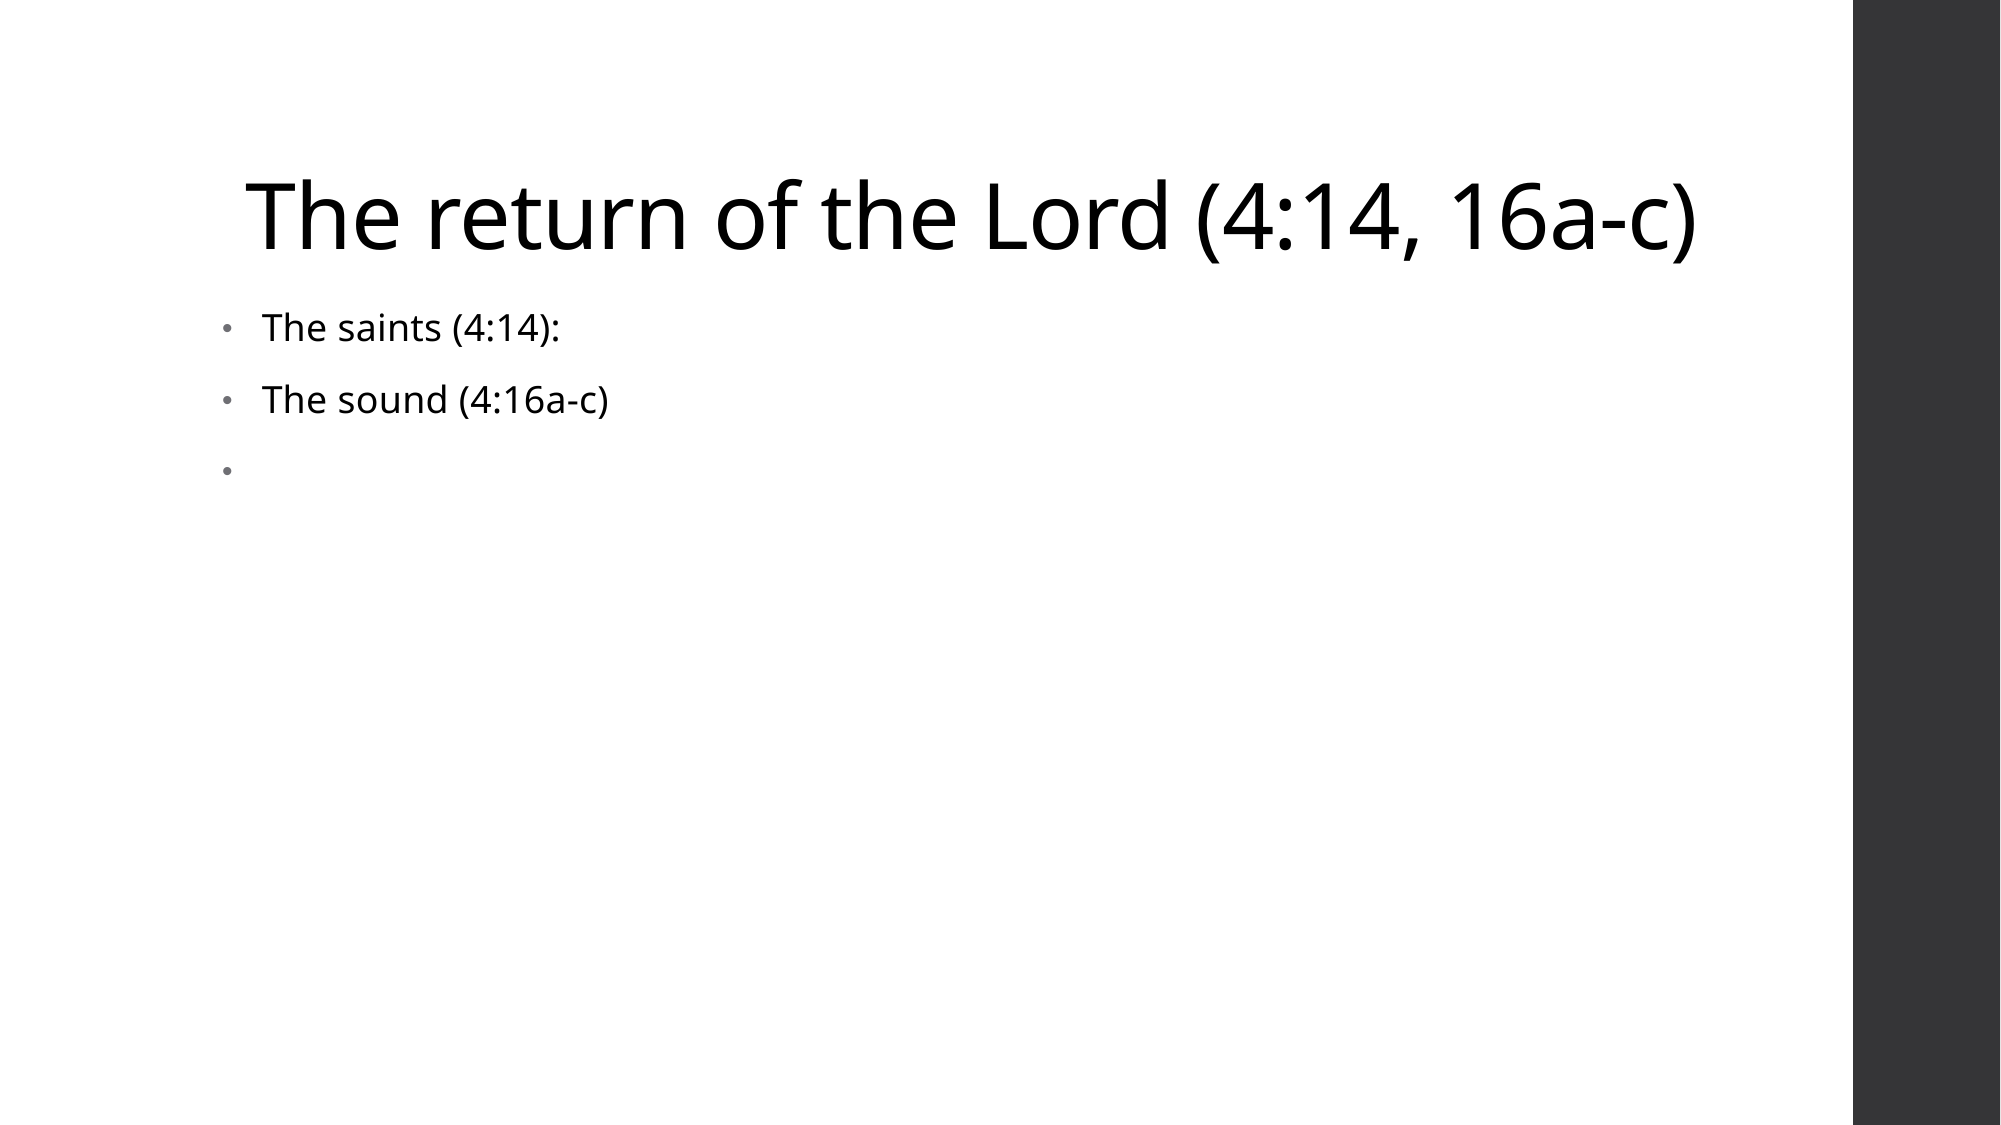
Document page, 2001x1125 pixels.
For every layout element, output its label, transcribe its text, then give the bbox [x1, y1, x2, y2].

title The return of the Lord (4:14, 16a-c) [206, 60, 1797, 278]
list The saints (4:14): The sound (4:16a-c) [206, 299, 1617, 1014]
